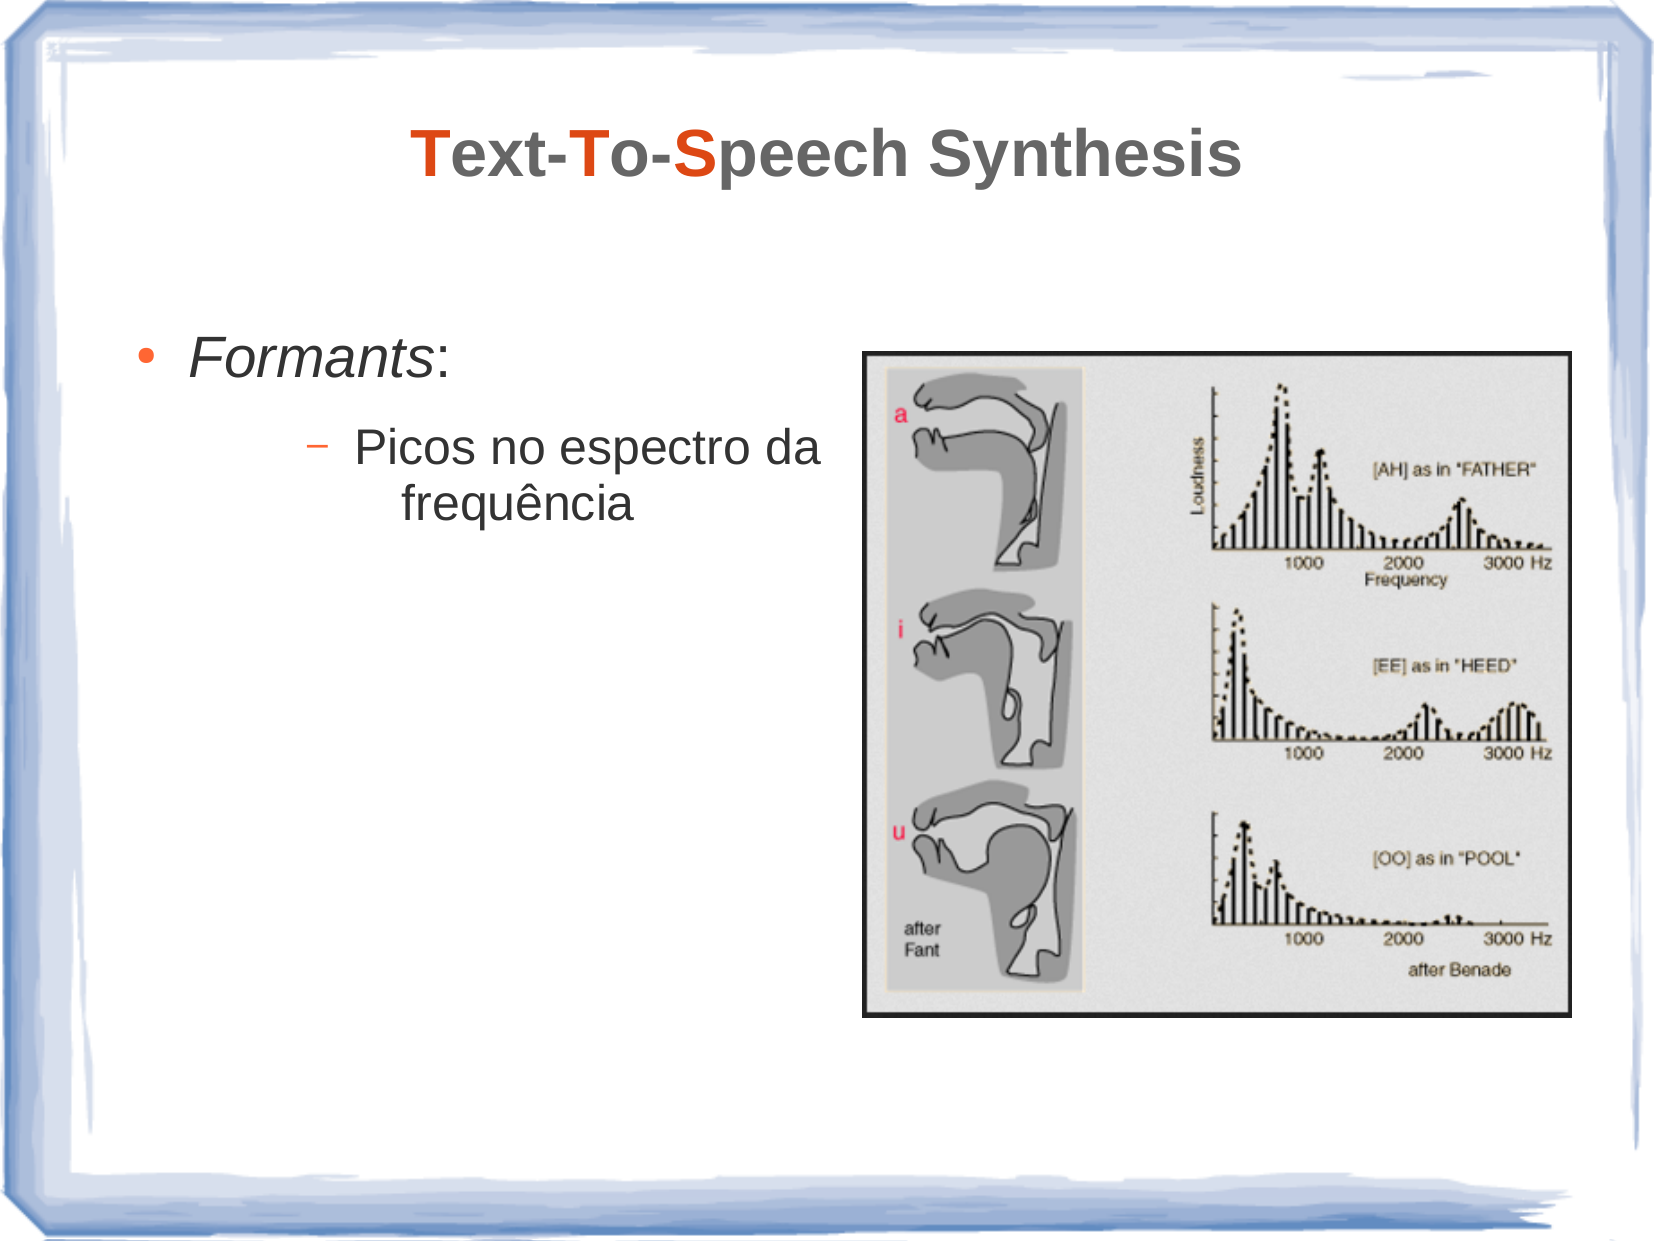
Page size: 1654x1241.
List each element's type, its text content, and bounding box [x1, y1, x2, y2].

picture [0, 0, 1654, 1241]
list Formants: Picos no espectro da frequência [118, 324, 827, 1045]
title Text-To-Speech Synthesis [82, 49, 1571, 257]
